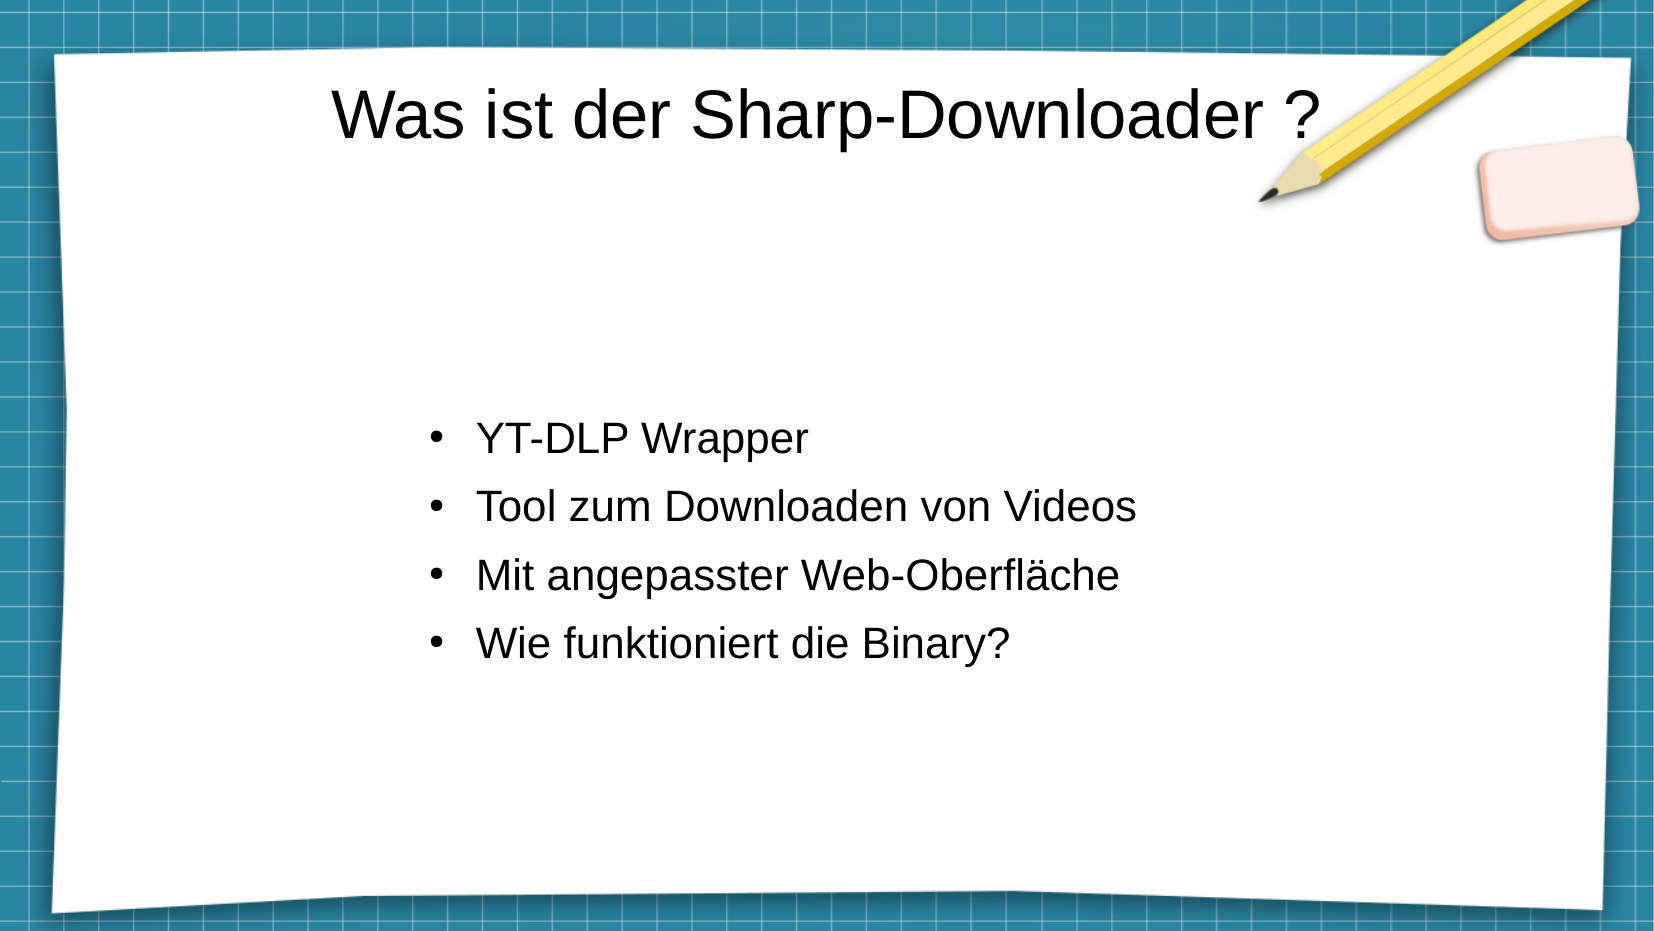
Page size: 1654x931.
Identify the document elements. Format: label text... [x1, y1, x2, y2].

title Was ist der Sharp-Downloader ? [82, 37, 1571, 193]
list YT-DLP Wrapper Tool zum Downloaden von Videos Mit angepasster Web-Oberfläche Wie funktioniert die Binary? [413, 413, 1241, 669]
picture [0, 0, 1654, 931]
